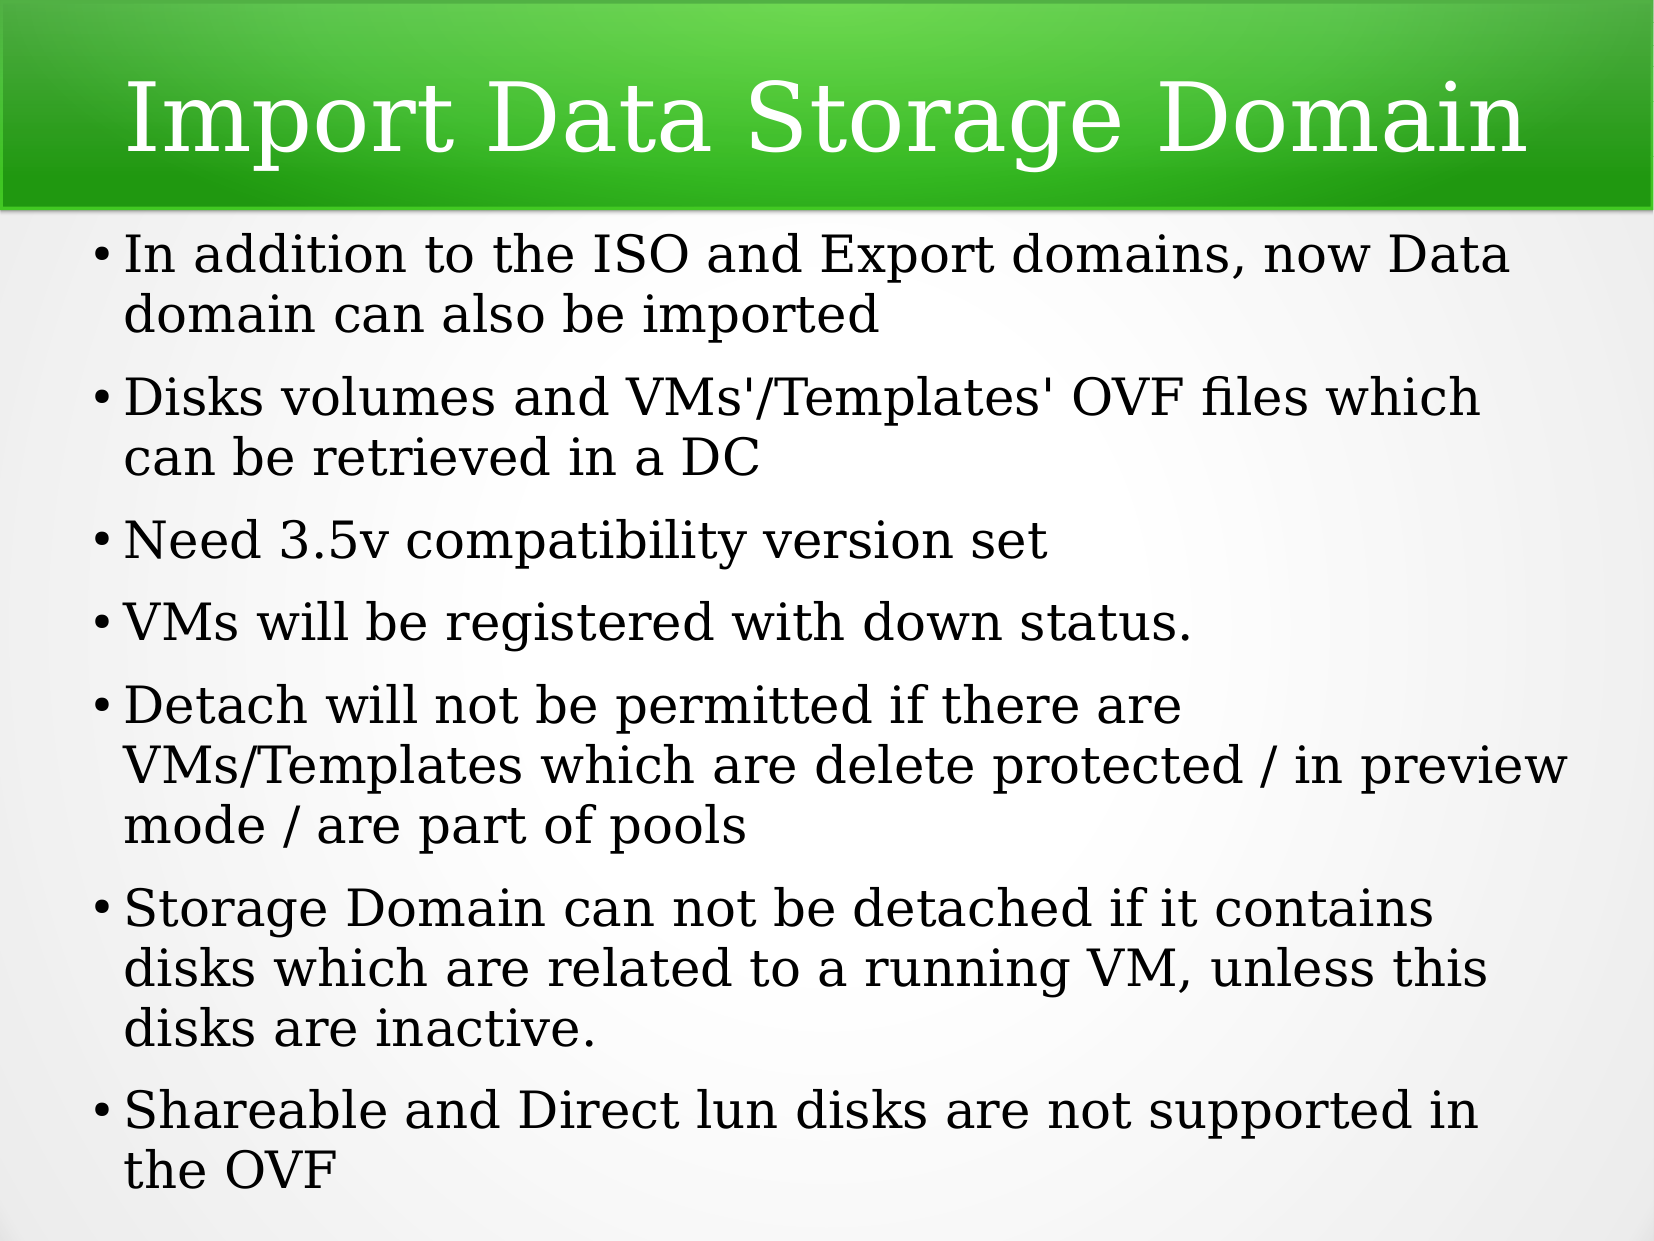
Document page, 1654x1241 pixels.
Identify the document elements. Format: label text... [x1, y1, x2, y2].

title Import Data Storage Domain [82, 47, 1571, 189]
list In addition to the ISO and Export domains, now Data domain can also be imported Disks volumes and VMs'/Templates' OVF files which can be retrieved in a DC Need 3.5v compatibility version set VMs will be registered with down status. Detach will not be permitted if there are VMs/Templates which are delete protected / in preview mode / are part of pools Storage Domain can not be detached if it contains disks which are related to a running VM, unless this disks are inactive. Shareable and Direct lun disks are not supported in the OVF [82, 225, 1571, 1216]
